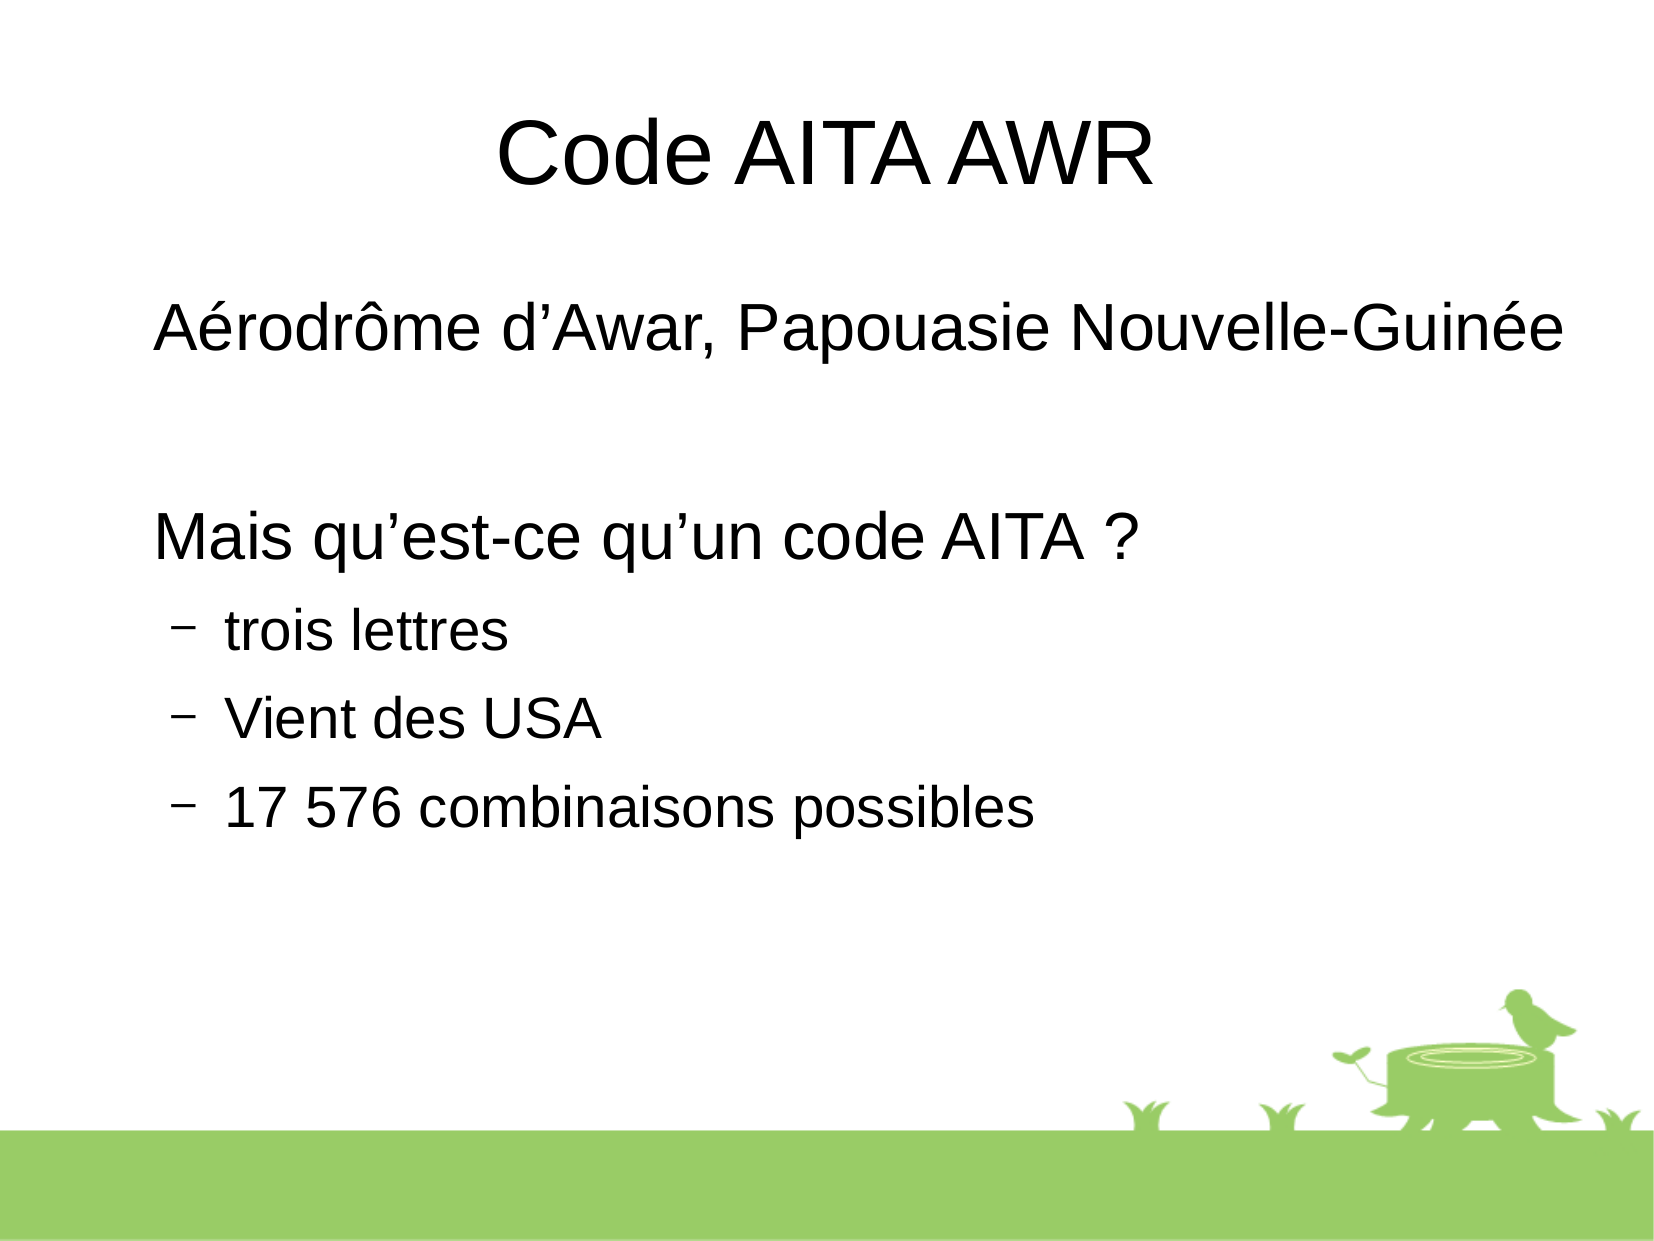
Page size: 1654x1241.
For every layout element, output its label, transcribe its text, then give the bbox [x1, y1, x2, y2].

title Code AITA AWR [82, 49, 1571, 257]
list Aérodrôme d’Awar, Papouasie Nouvelle-Guinée Mais qu’est-ce qu’un code AITA ? trois lettres Vient des USA 17 576 combinaisons possibles [82, 290, 1571, 1010]
picture [0, 0, 1654, 1241]
